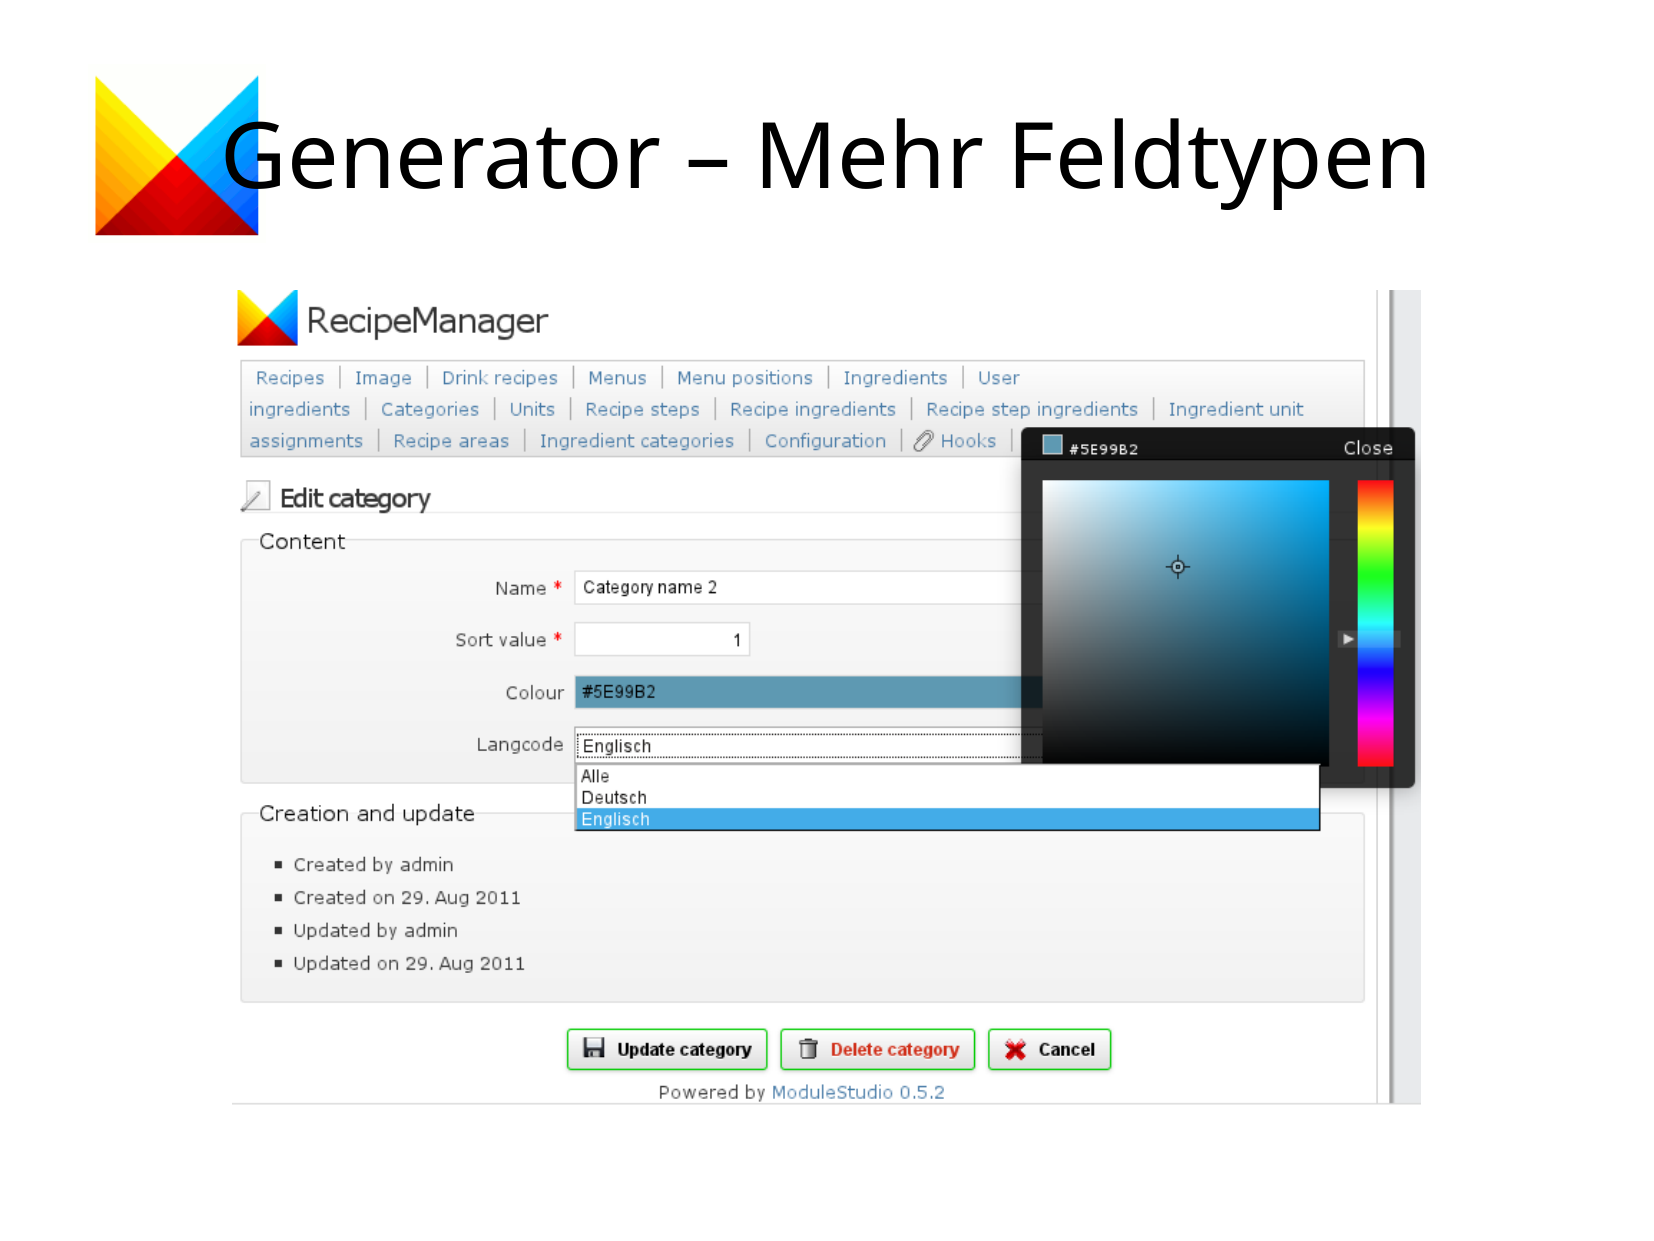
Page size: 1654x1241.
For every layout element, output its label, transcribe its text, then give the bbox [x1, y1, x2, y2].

title Generator – Mehr Feldtypen [82, 49, 1571, 257]
picture [232, 290, 1421, 1109]
